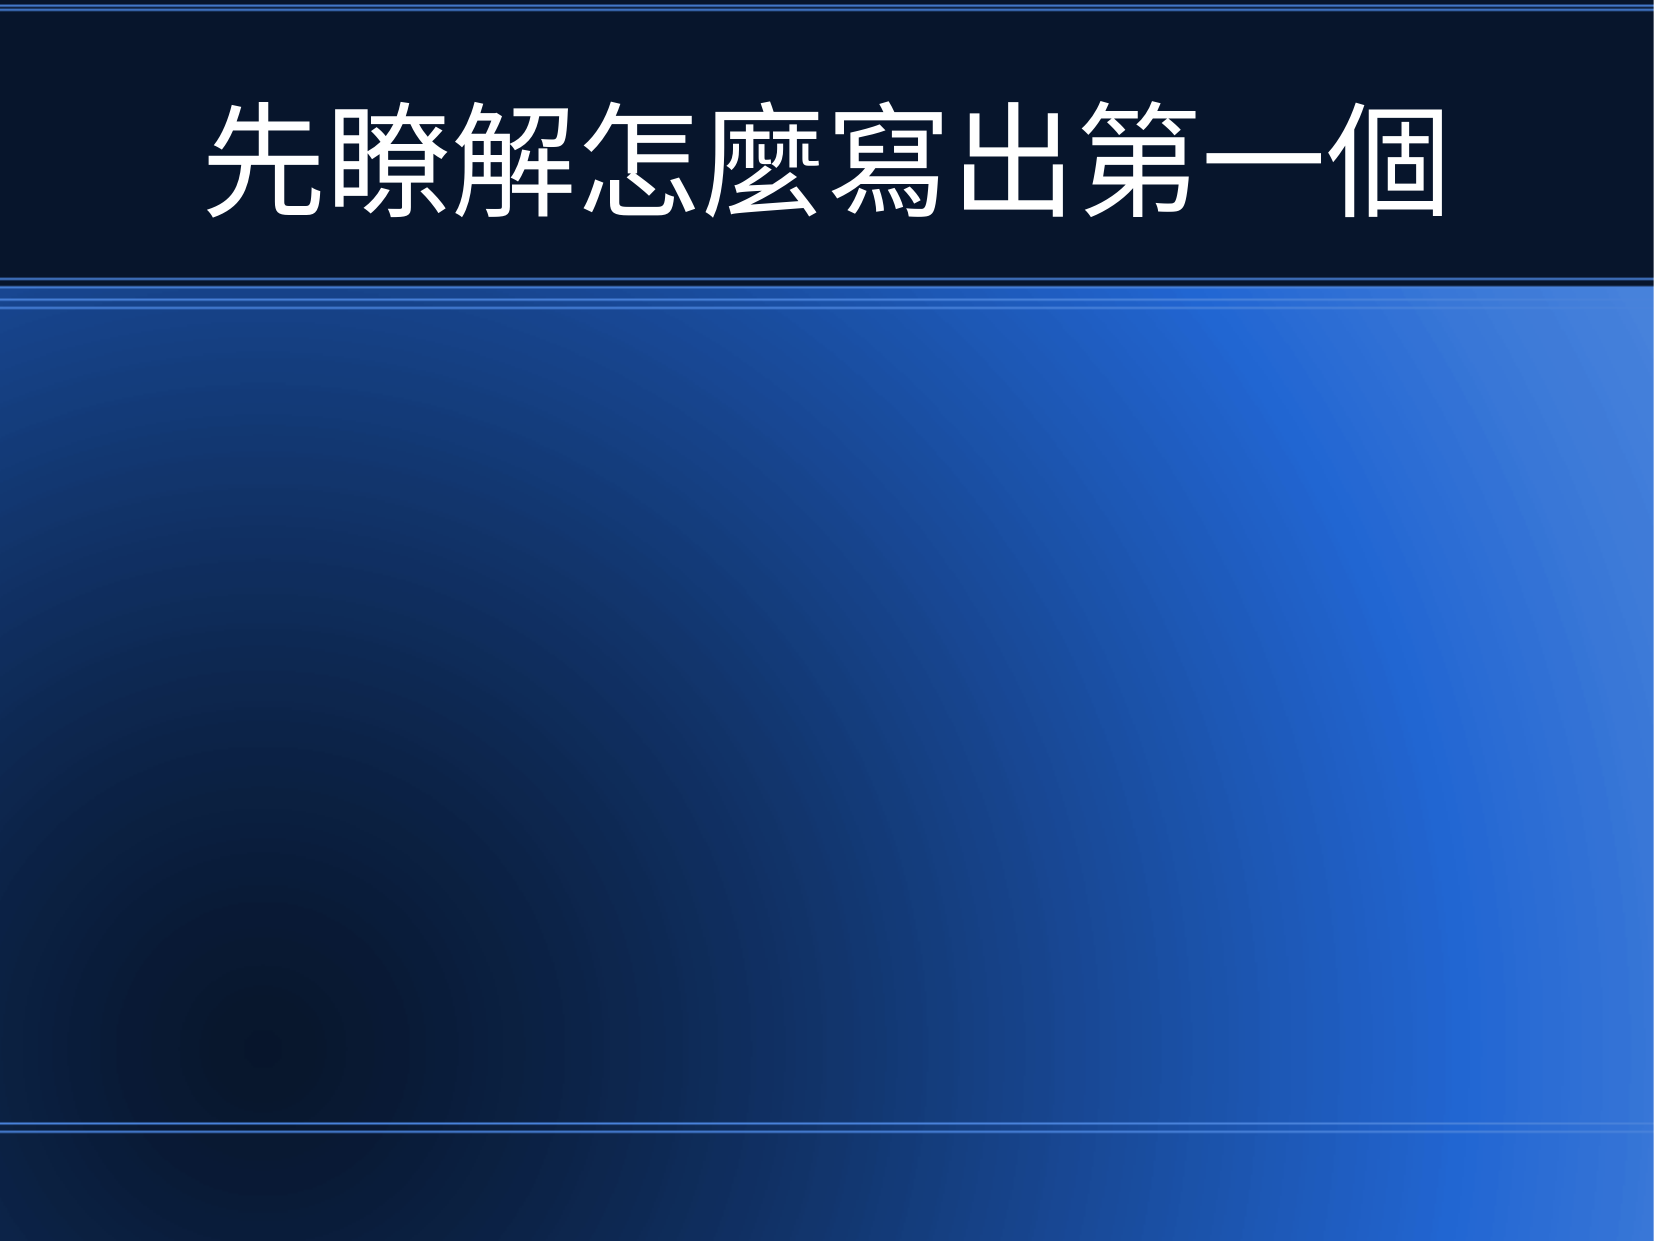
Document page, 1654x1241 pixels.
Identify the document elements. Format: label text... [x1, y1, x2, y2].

title 先瞭解怎麼寫出第一個 [82, 49, 1571, 257]
picture [0, 0, 1654, 1241]
